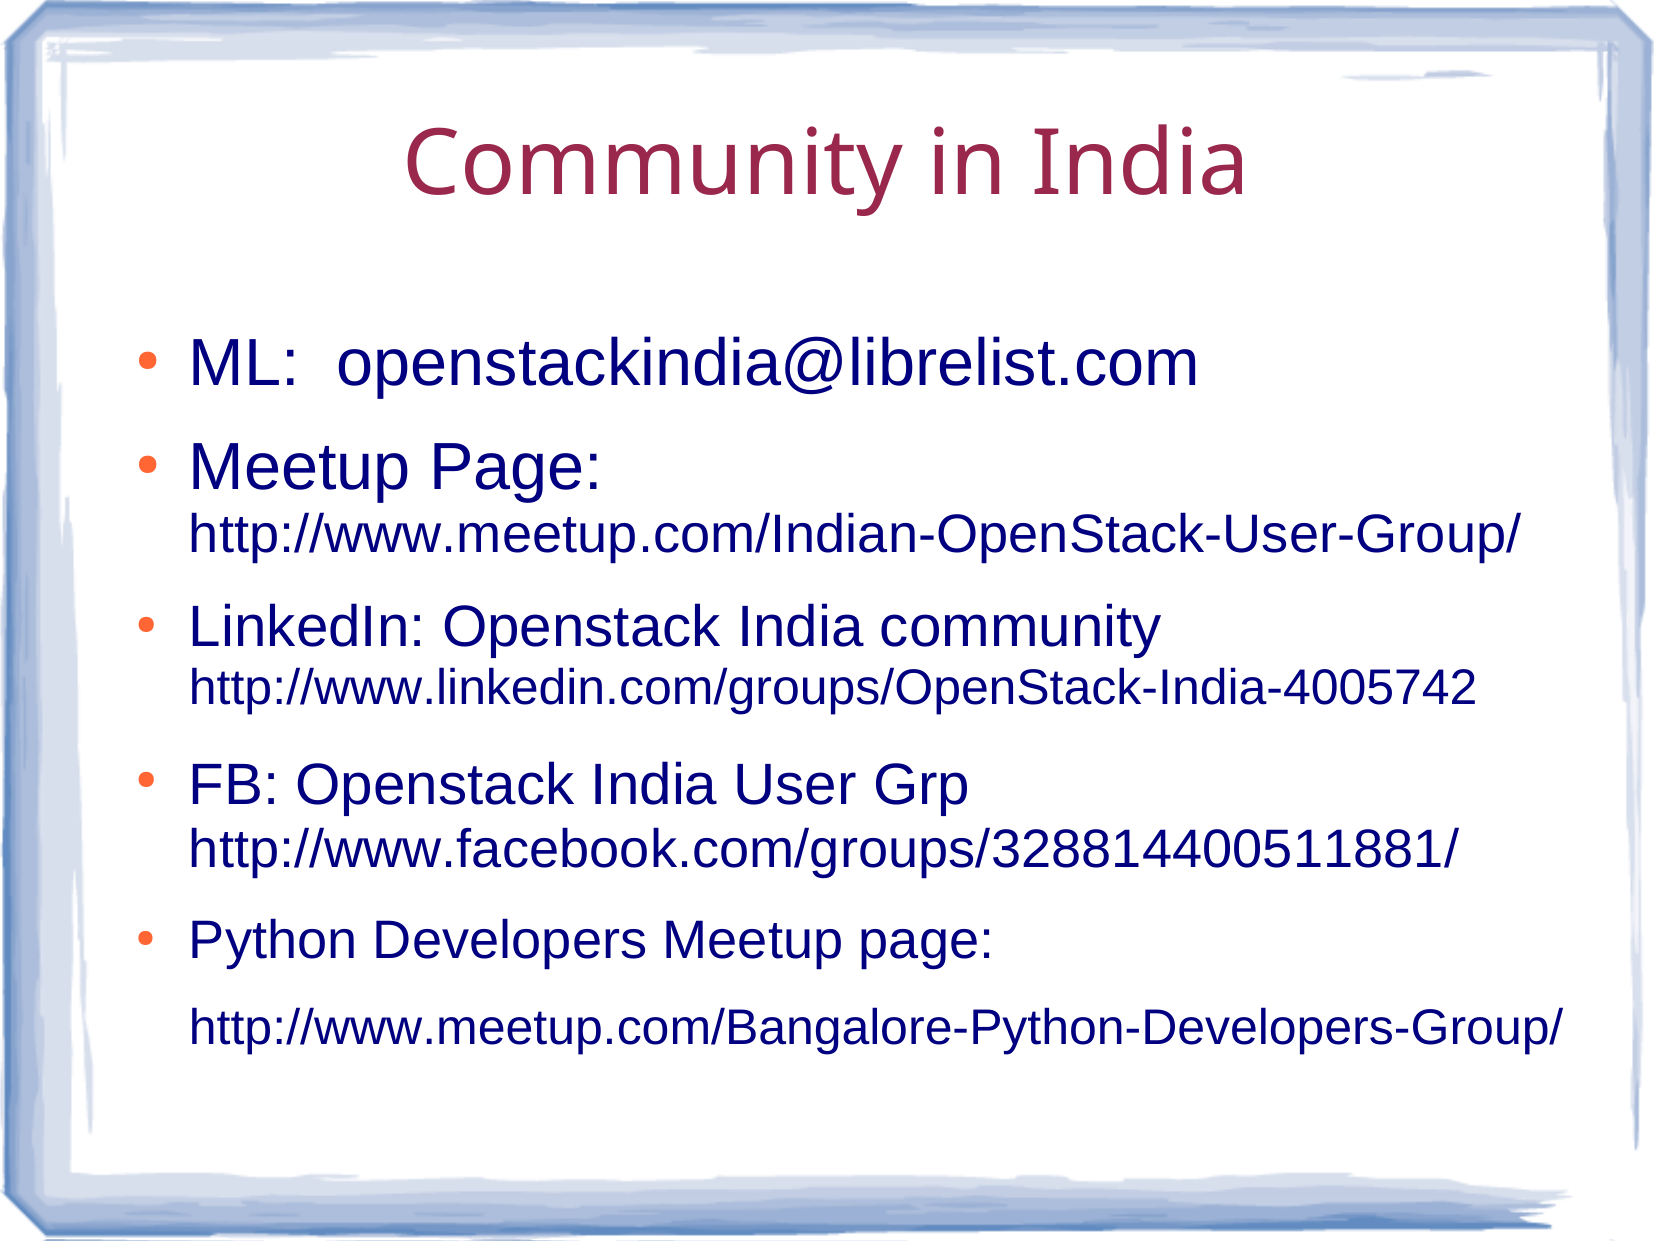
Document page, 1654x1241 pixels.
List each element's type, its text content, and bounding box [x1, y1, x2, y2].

picture [0, 0, 1654, 1241]
list ML: openstackindia@librelist.com Meetup Page: http://www.meetup.com/Indian-OpenStack-User-Group/ LinkedIn: Openstack India community http://www.linkedin.com/groups/OpenStack-India-4005742 FB: Openstack India User Grp http://www.facebook.com/groups/328814400511881/ Python Developers Meetup page: http://www.meetup.com/Bangalore-Python-Developers-Group/ [118, 324, 1571, 1241]
title Community in India [82, 55, 1571, 263]
